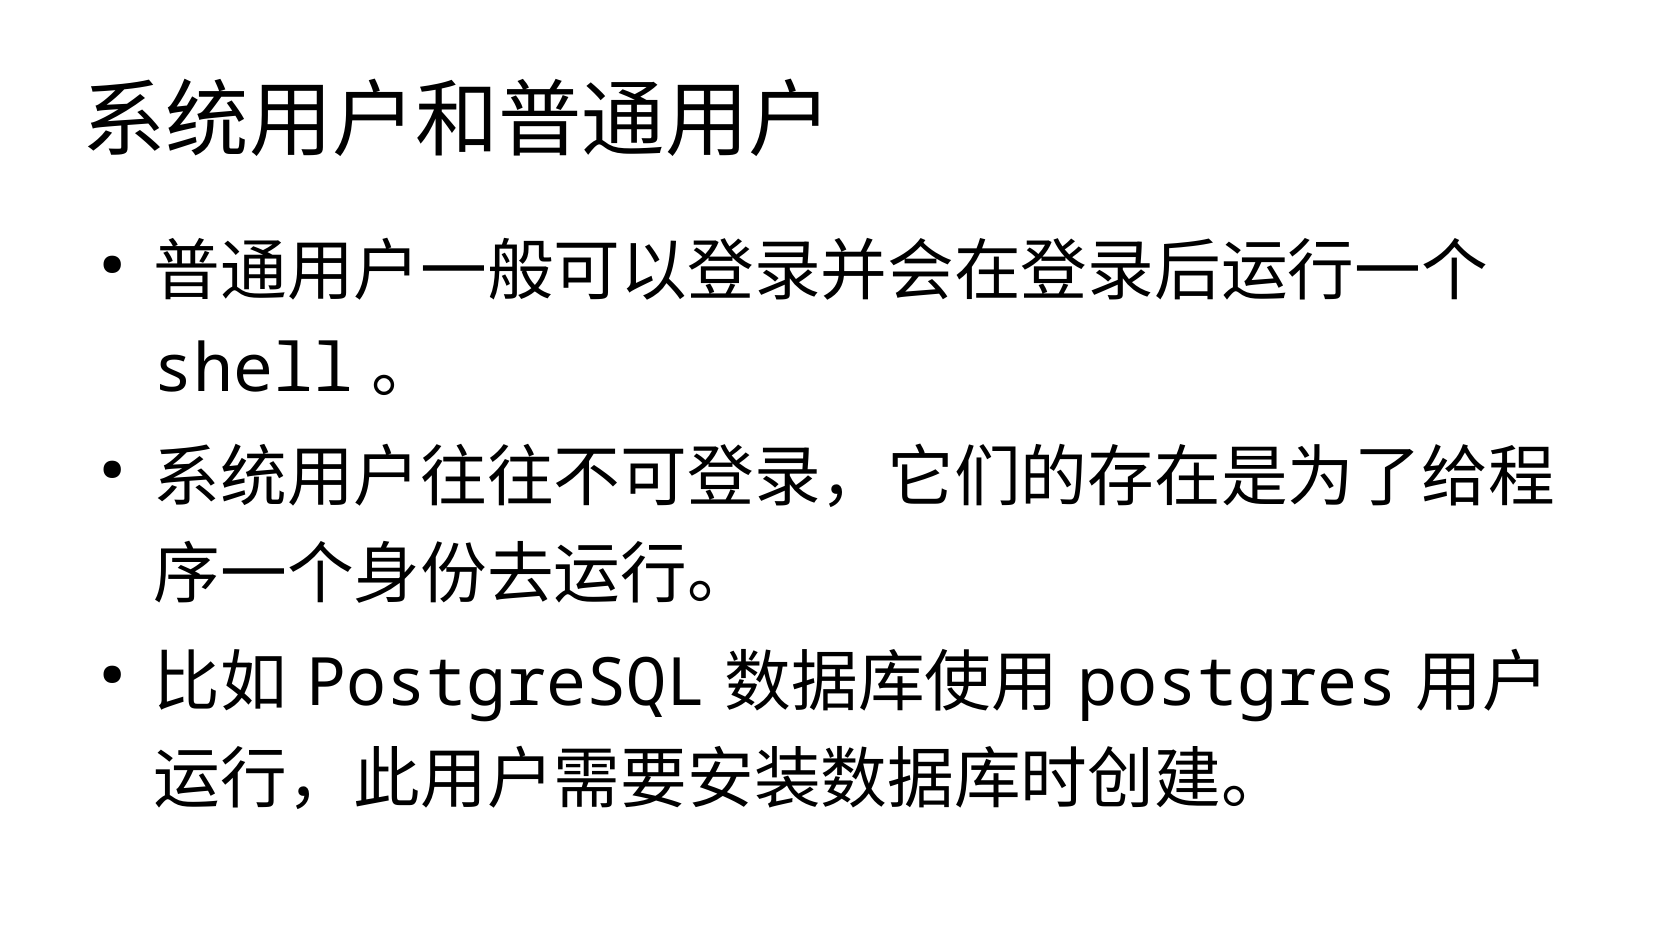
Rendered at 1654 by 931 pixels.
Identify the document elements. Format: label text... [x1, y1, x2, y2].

list 普通用户一般可以登录并会在登录后运行一个shell。 系统用户往往不可登录，它们的存在是为了给程序一个身份去运行。 比如PostgreSQL数据库使用postgres用户运行，此用户需要安装数据库时创建。 [82, 217, 1571, 863]
title 系统用户和普通用户 [82, 37, 1571, 189]
